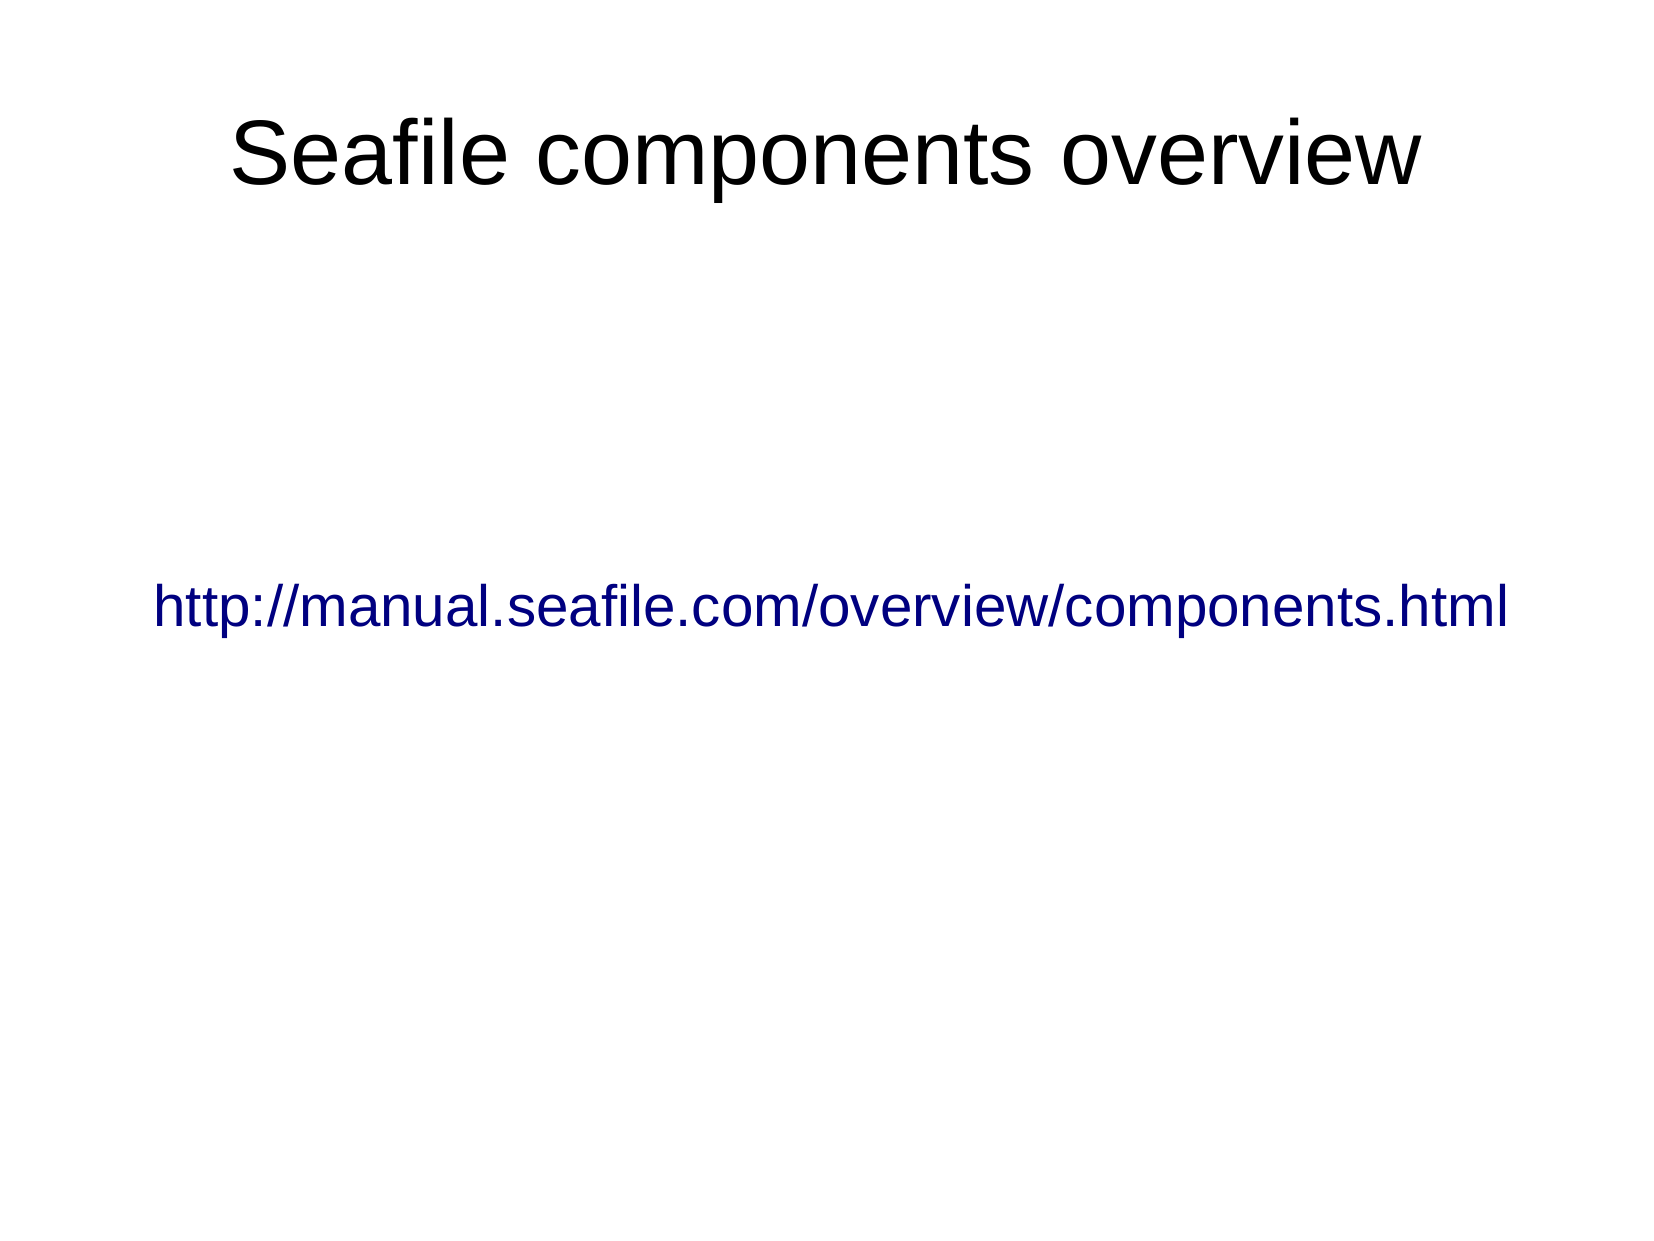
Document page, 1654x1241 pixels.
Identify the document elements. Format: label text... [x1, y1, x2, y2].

list http://manual.seafile.com/overview/components.html [82, 290, 1571, 1010]
title Seafile components overview [82, 49, 1571, 257]
